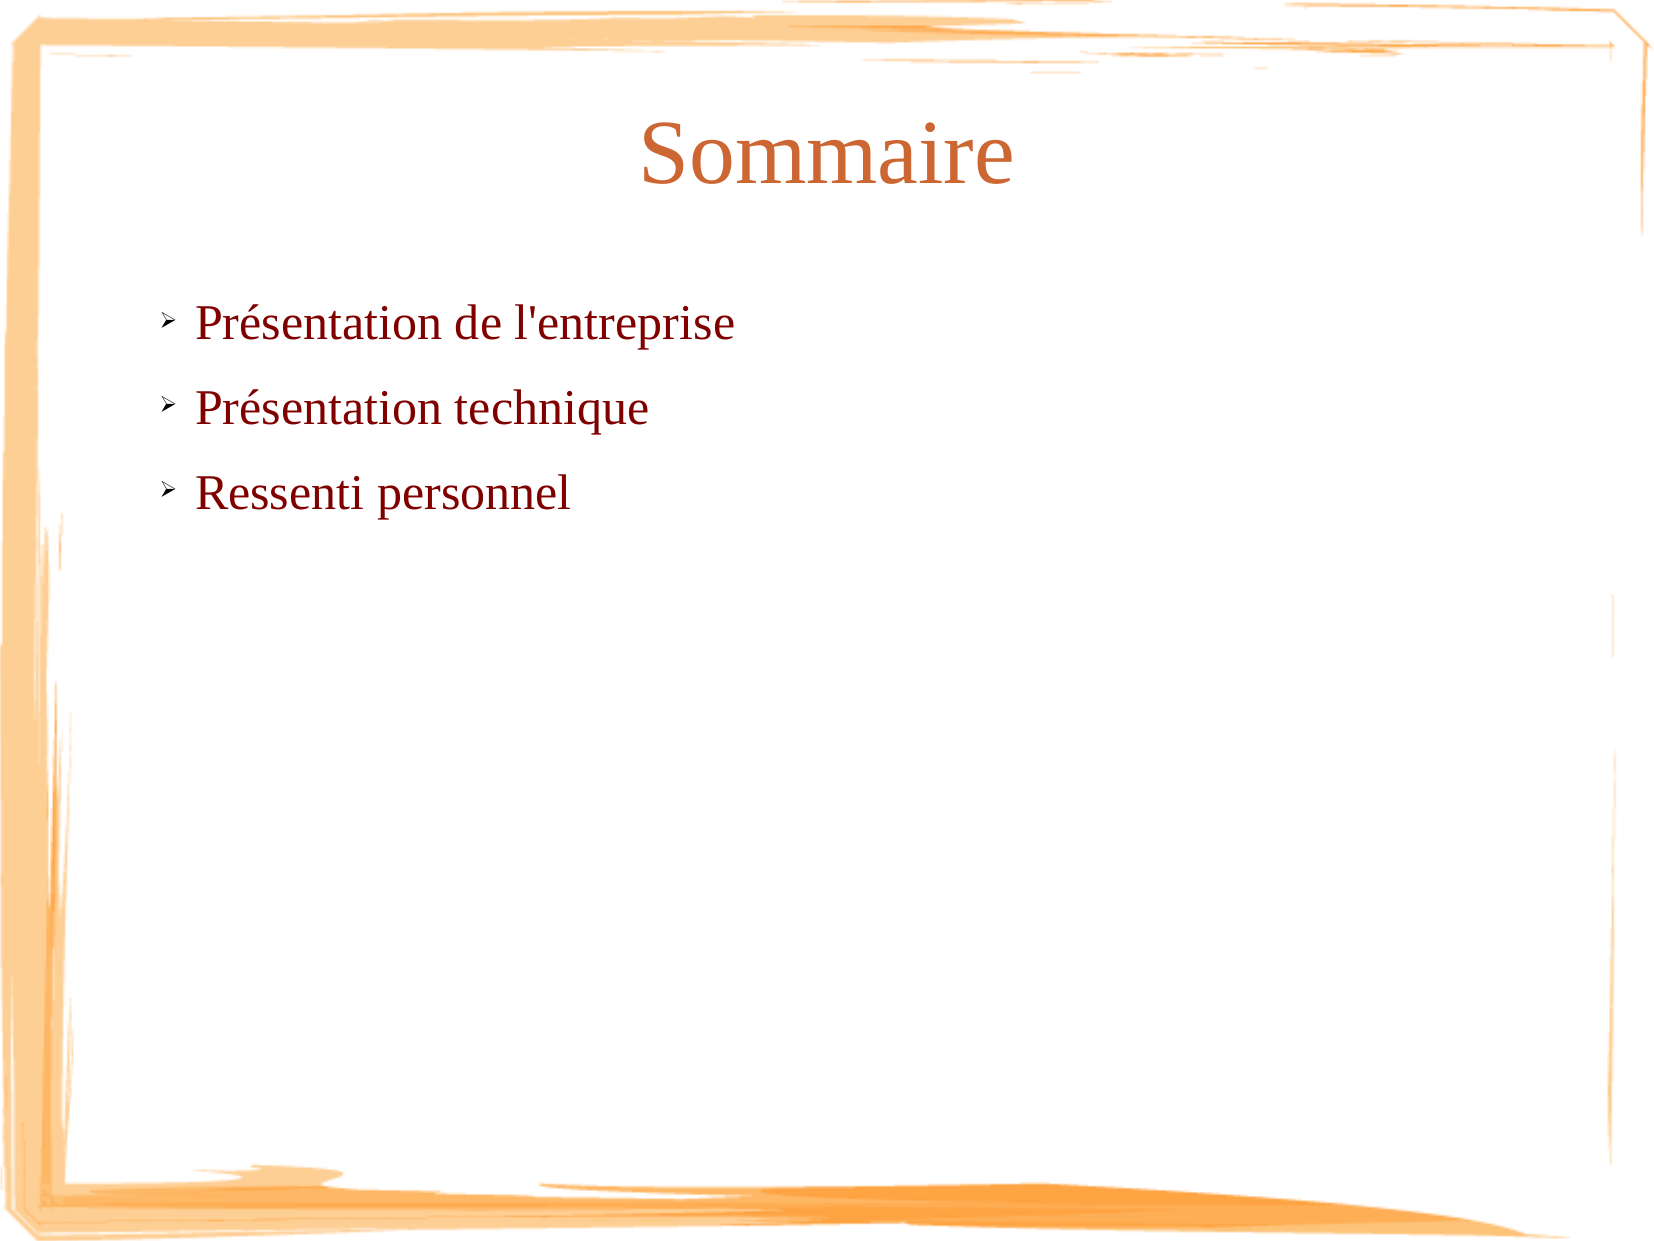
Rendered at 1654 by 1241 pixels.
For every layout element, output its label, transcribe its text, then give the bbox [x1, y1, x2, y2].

picture [0, 0, 1654, 1241]
title Sommaire [82, 49, 1571, 257]
list Présentation de l'entreprise Présentation technique Ressenti personnel [141, 295, 1595, 1015]
